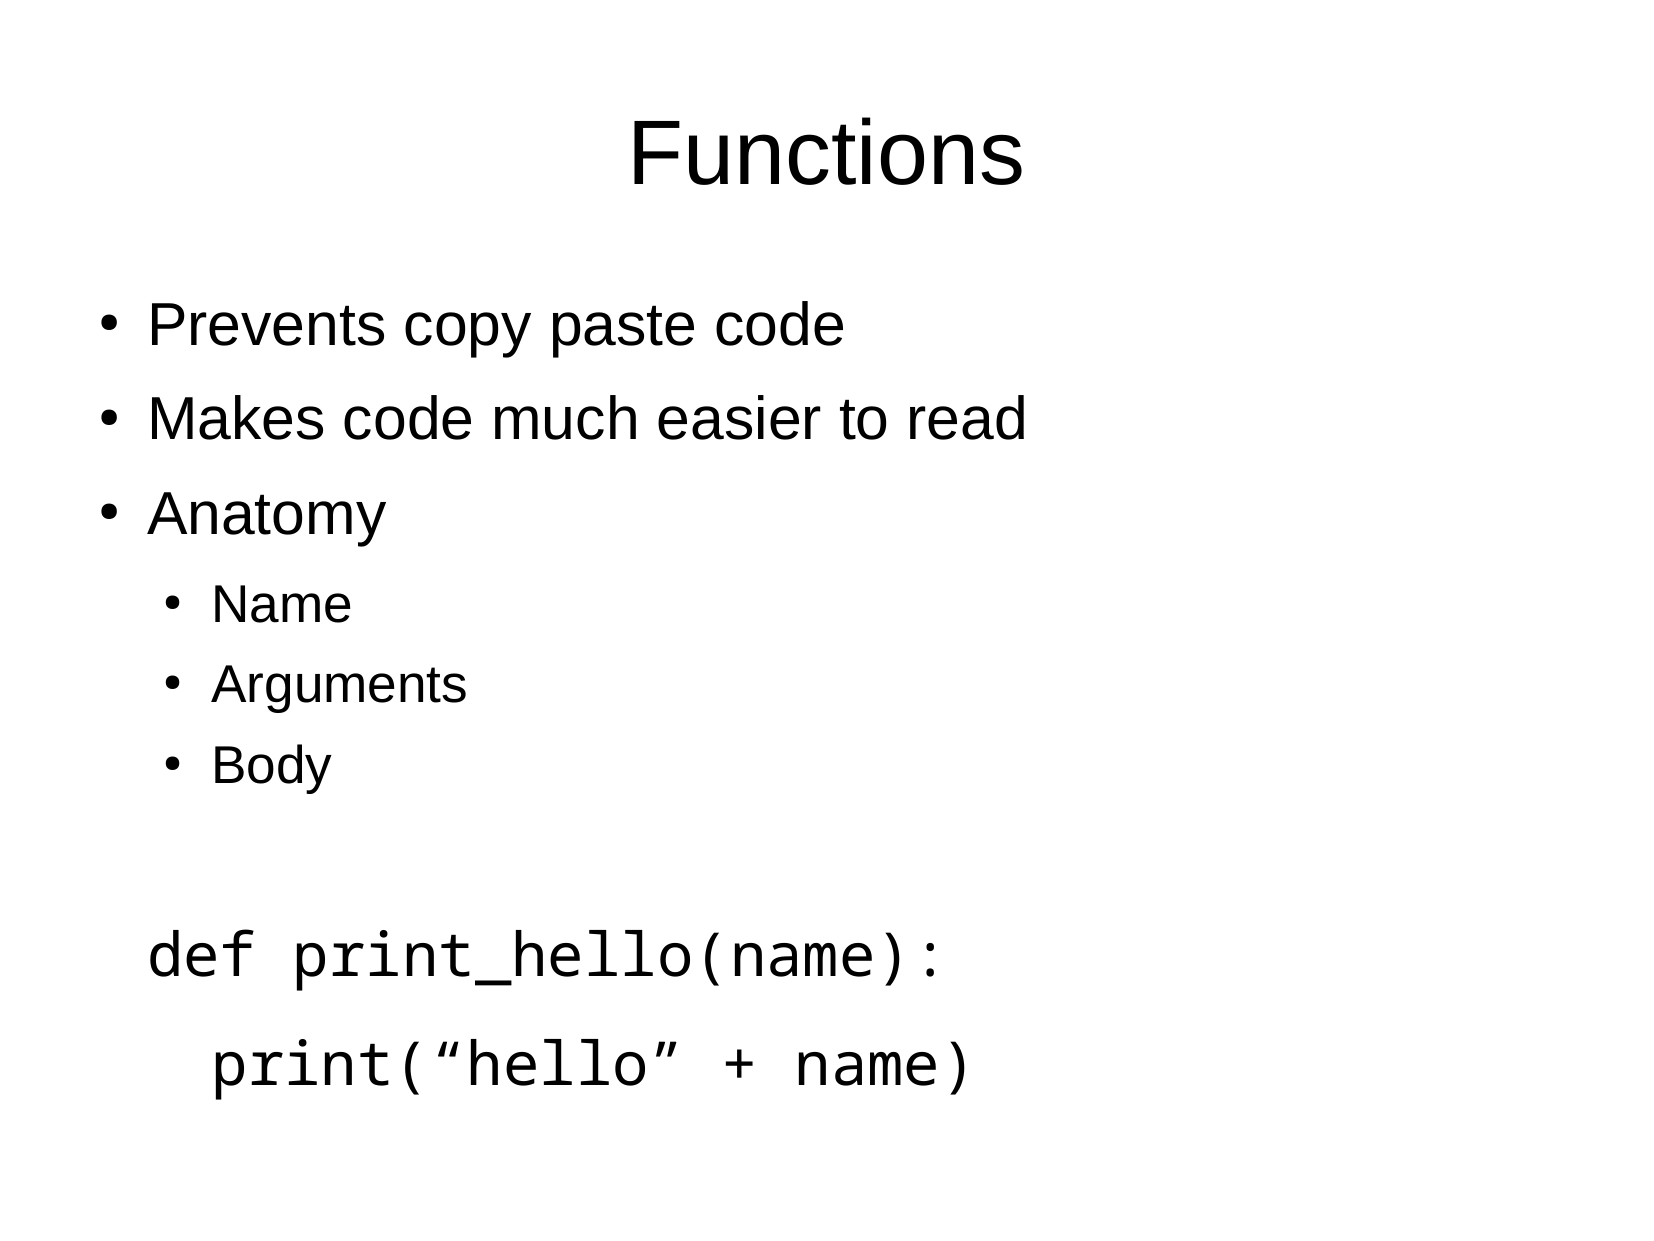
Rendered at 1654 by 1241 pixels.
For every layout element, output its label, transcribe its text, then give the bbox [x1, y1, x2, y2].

list Prevents copy paste code Makes code much easier to read Anatomy Name Arguments Body def print_hello(name): print(“hello” + name) [82, 290, 1571, 1109]
title Functions [82, 49, 1571, 257]
